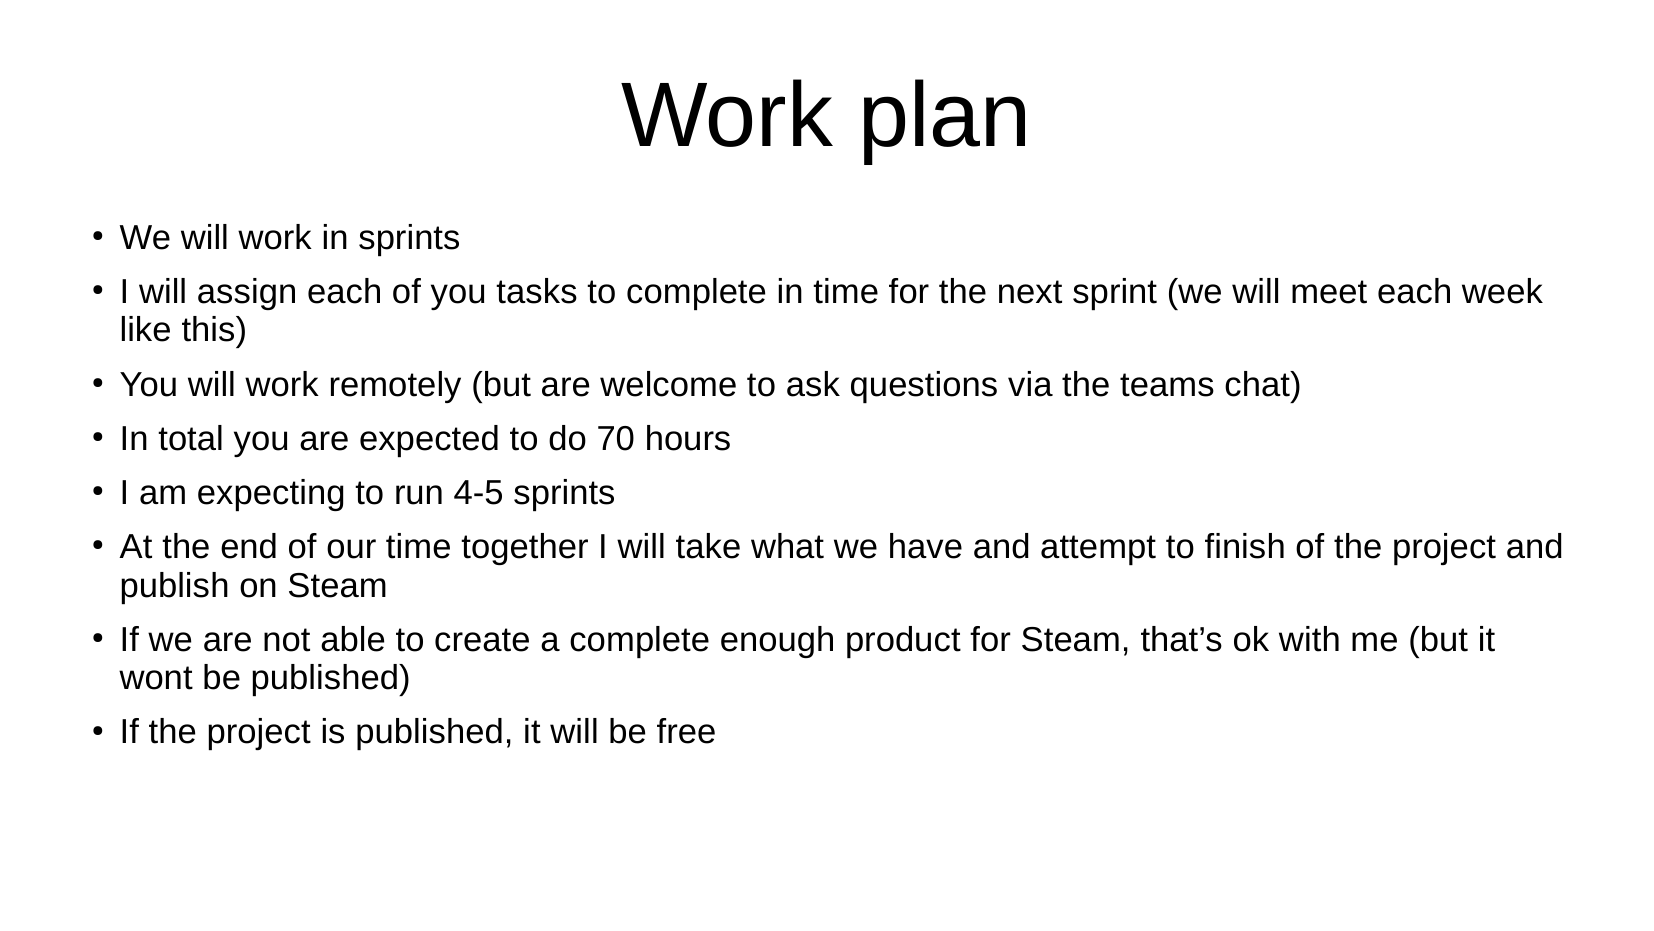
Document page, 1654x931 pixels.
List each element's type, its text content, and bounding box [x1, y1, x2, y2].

title Work plan [82, 37, 1571, 193]
list We will work in sprints I will assign each of you tasks to complete in time for the next sprint (we will meet each week like this) You will work remotely (but are welcome to ask questions via the teams chat) In total you are expected to do 70 hours I am expecting to run 4-5 sprints At the end of our time together I will take what we have and attempt to finish of the project and publish on Steam If we are not able to create a complete enough product for Steam, that’s ok with me (but it wont be published) If the project is published, it will be free [82, 217, 1571, 758]
